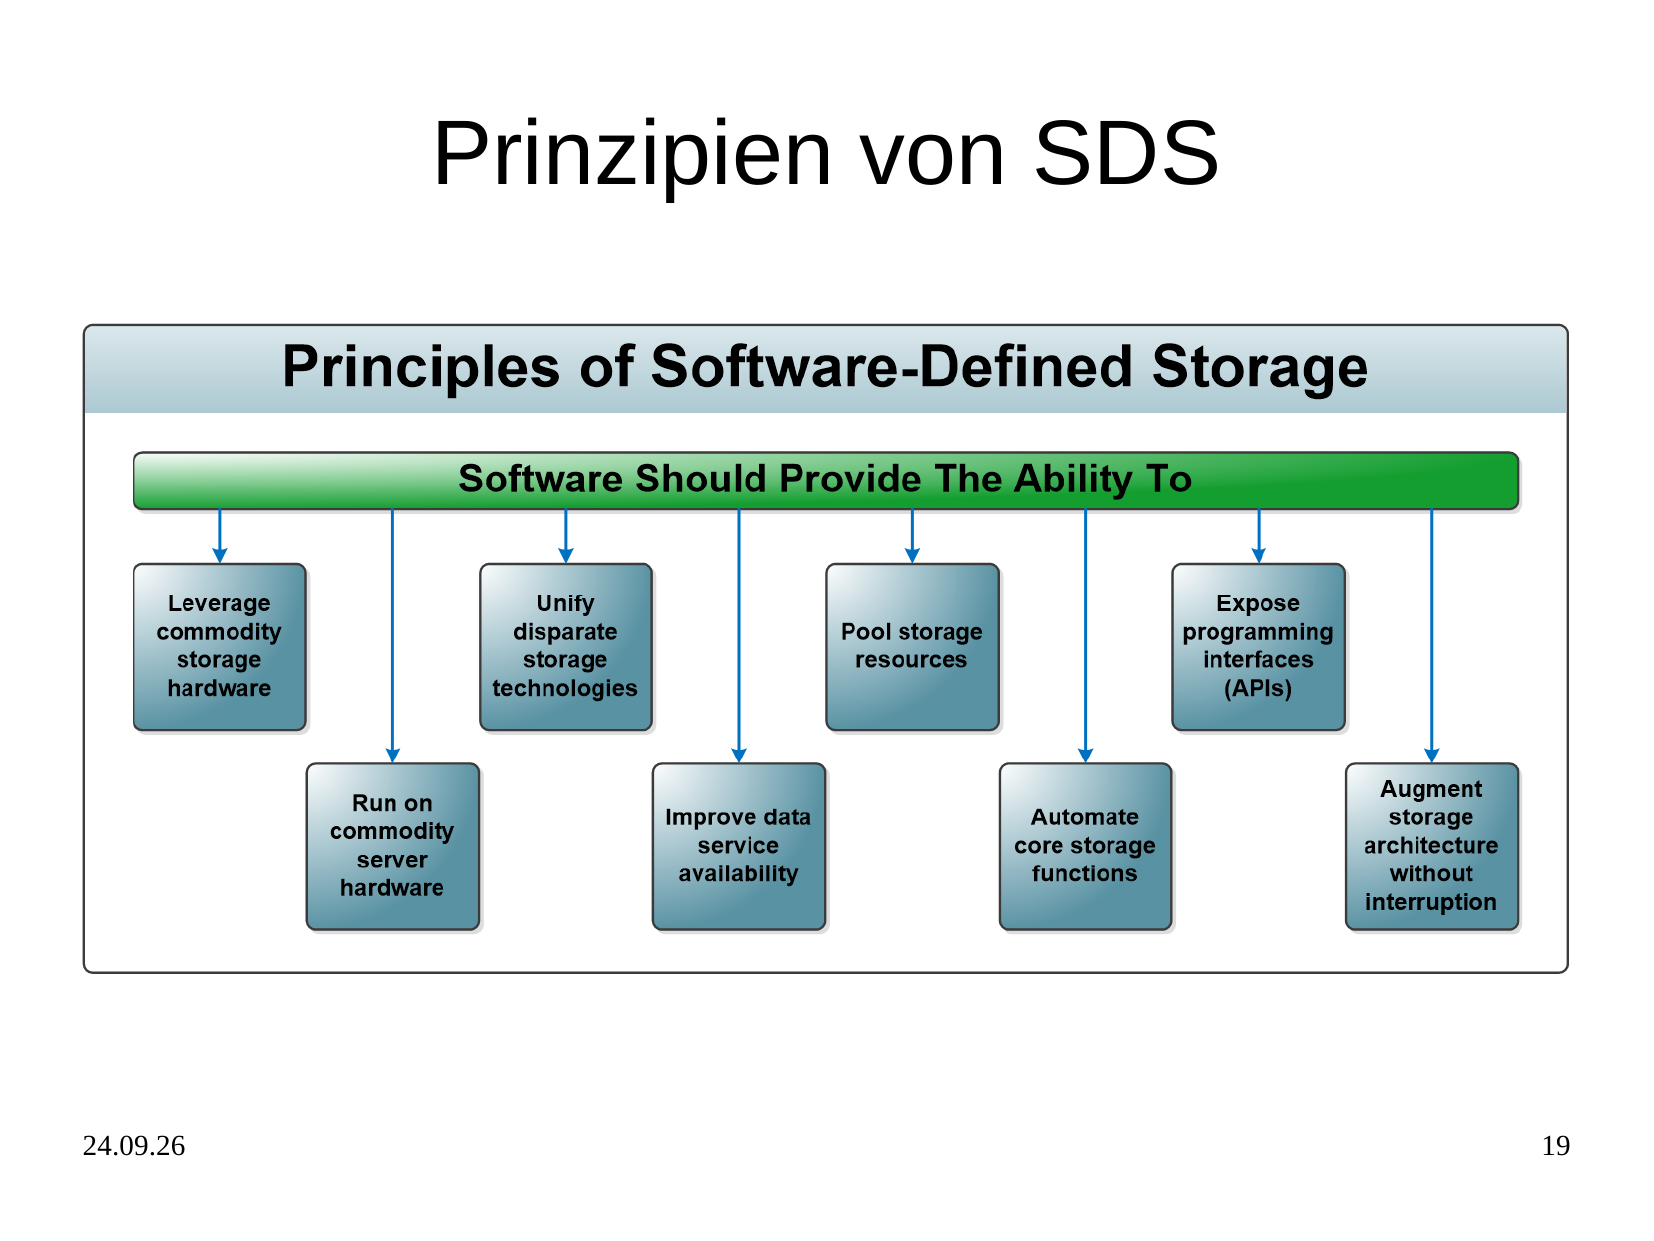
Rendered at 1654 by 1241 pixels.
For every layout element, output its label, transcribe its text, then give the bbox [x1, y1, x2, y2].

title Prinzipien von SDS [82, 49, 1571, 257]
picture [82, 323, 1571, 976]
